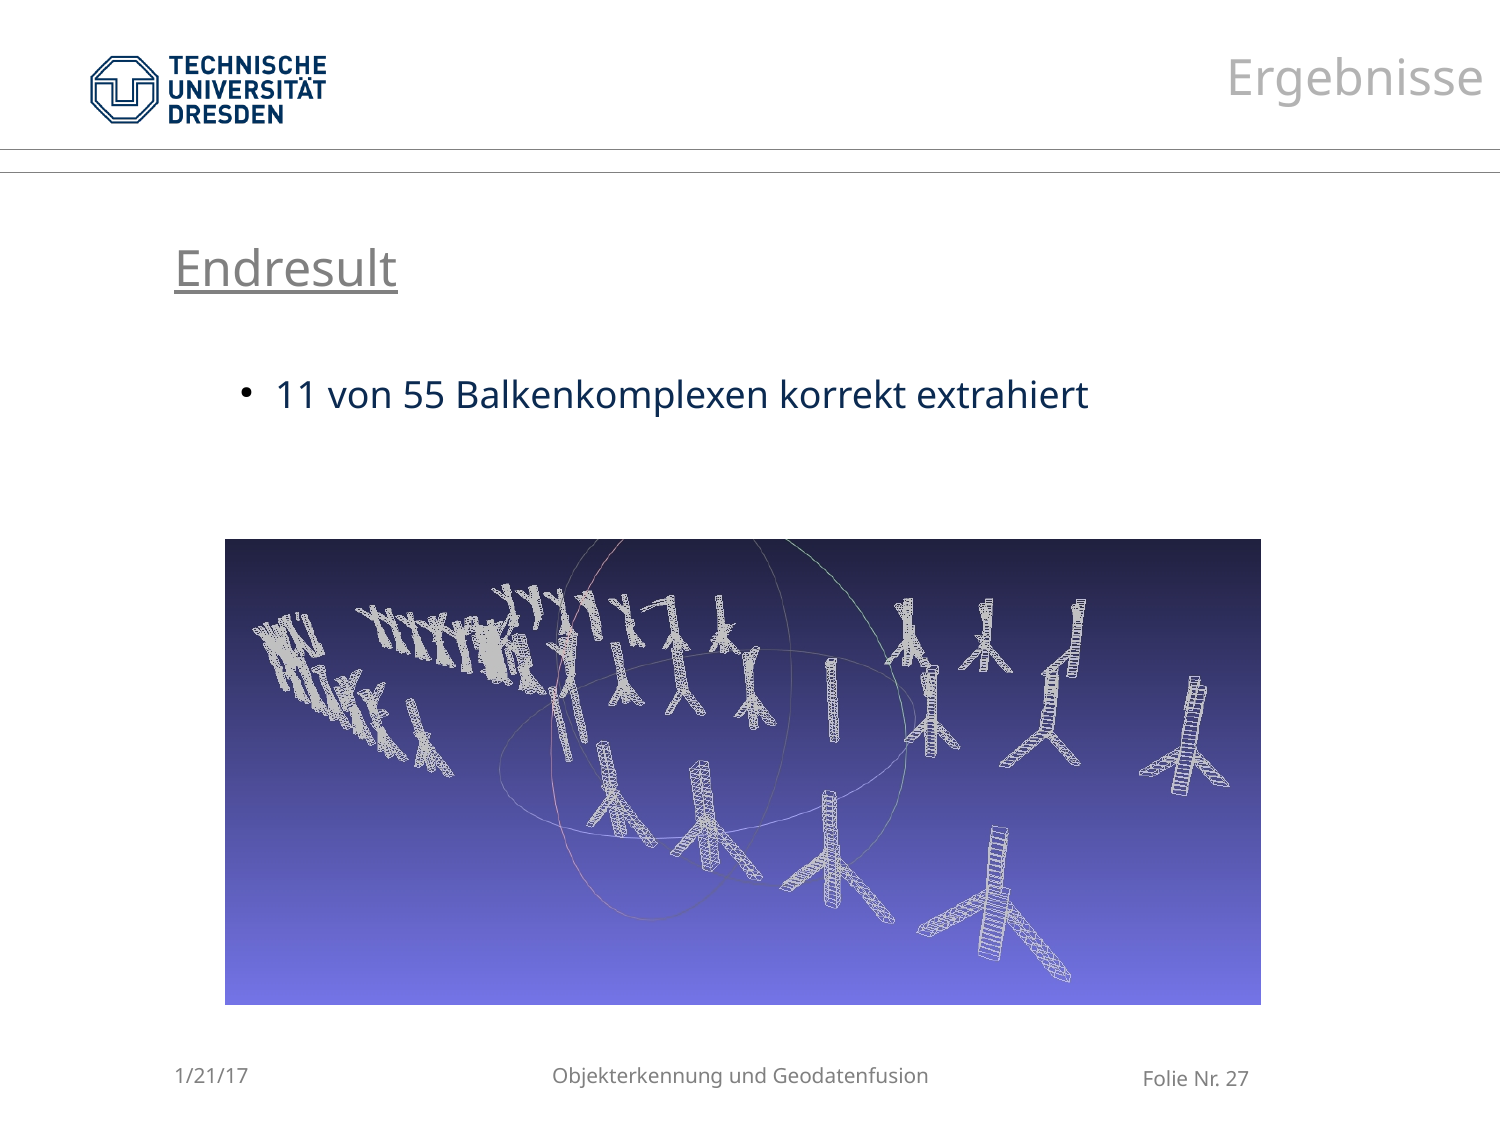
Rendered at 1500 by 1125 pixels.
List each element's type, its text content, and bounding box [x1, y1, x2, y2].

text_box Endresult [159, 172, 1500, 360]
picture [90, 54, 326, 124]
text_box 1/21/17 [159, 1045, 509, 1106]
picture [225, 539, 1261, 1005]
text_box 11 von 55 Balkenkomplexen korrekt extrahiert [225, 361, 1162, 421]
text_box Ergebnisse [702, 37, 1500, 113]
